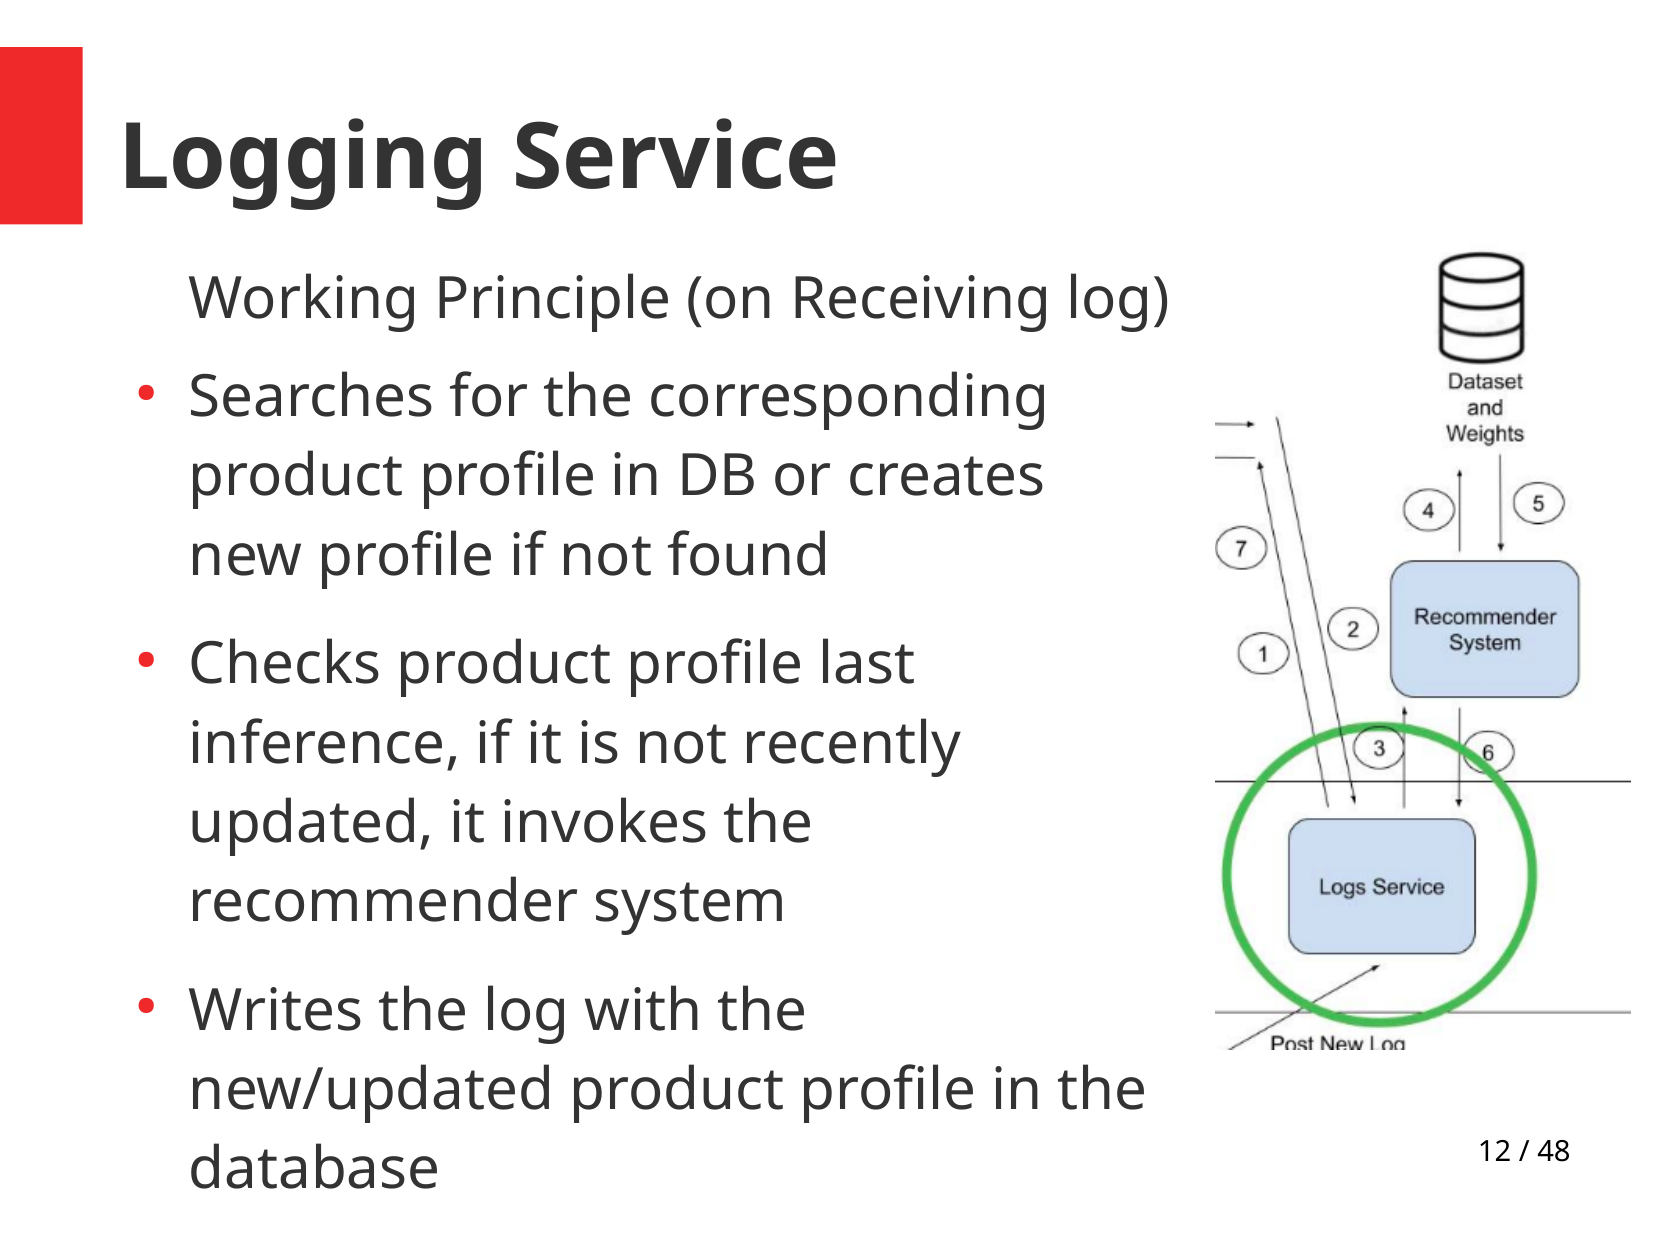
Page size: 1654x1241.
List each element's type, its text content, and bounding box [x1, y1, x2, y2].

title Logging Service [118, 49, 1571, 256]
list Working Principle (on Receiving log) [118, 256, 1215, 353]
picture [1215, 229, 1631, 1051]
list Searches for the corresponding product profile in DB or creates new profile if not found Checks product profile last inference, if it is not recently updated, it invokes the recommender system Writes the log with the new/updated product profile in the database [118, 354, 1171, 1074]
